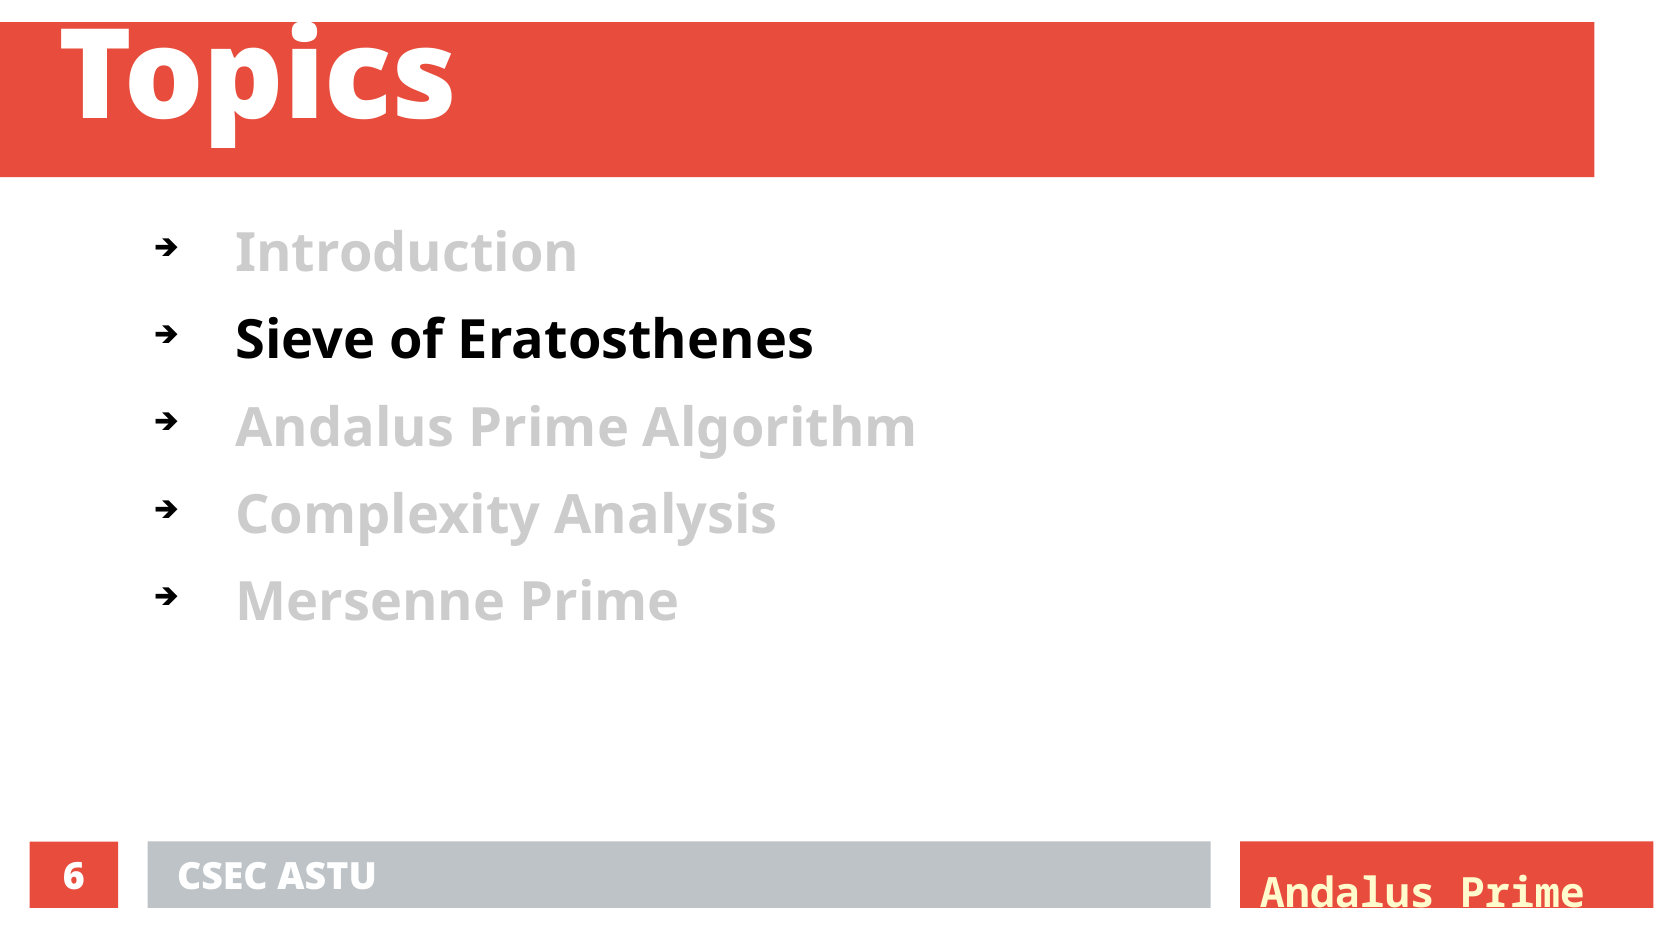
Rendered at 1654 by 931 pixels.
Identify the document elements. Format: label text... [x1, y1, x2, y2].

text_box Andalus Prime [1245, 855, 1636, 912]
title Topics [59, 44, 1595, 156]
list Introduction Sieve of Eratosthenes Andalus Prime Algorithm Complexity Analysis Mersenne Prime [59, 213, 1565, 820]
